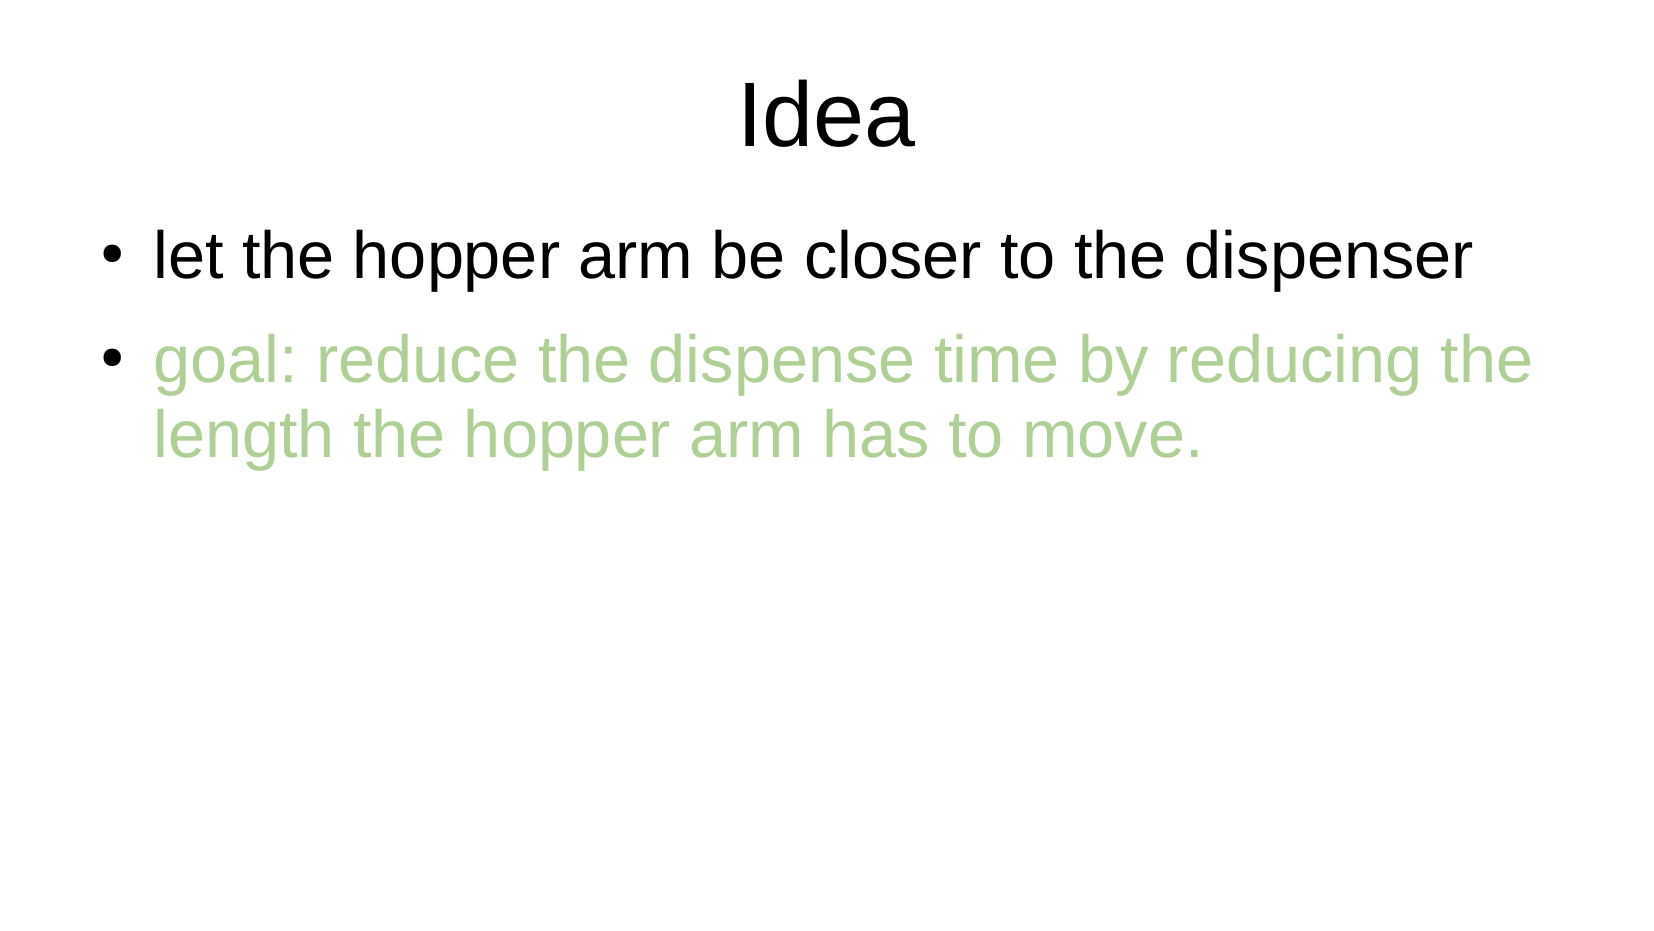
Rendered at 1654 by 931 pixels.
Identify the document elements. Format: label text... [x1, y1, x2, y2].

title Idea [82, 37, 1571, 193]
list let the hopper arm be closer to the dispenser goal: reduce the dispense time by reducing the length the hopper arm has to move. [82, 217, 1571, 758]
